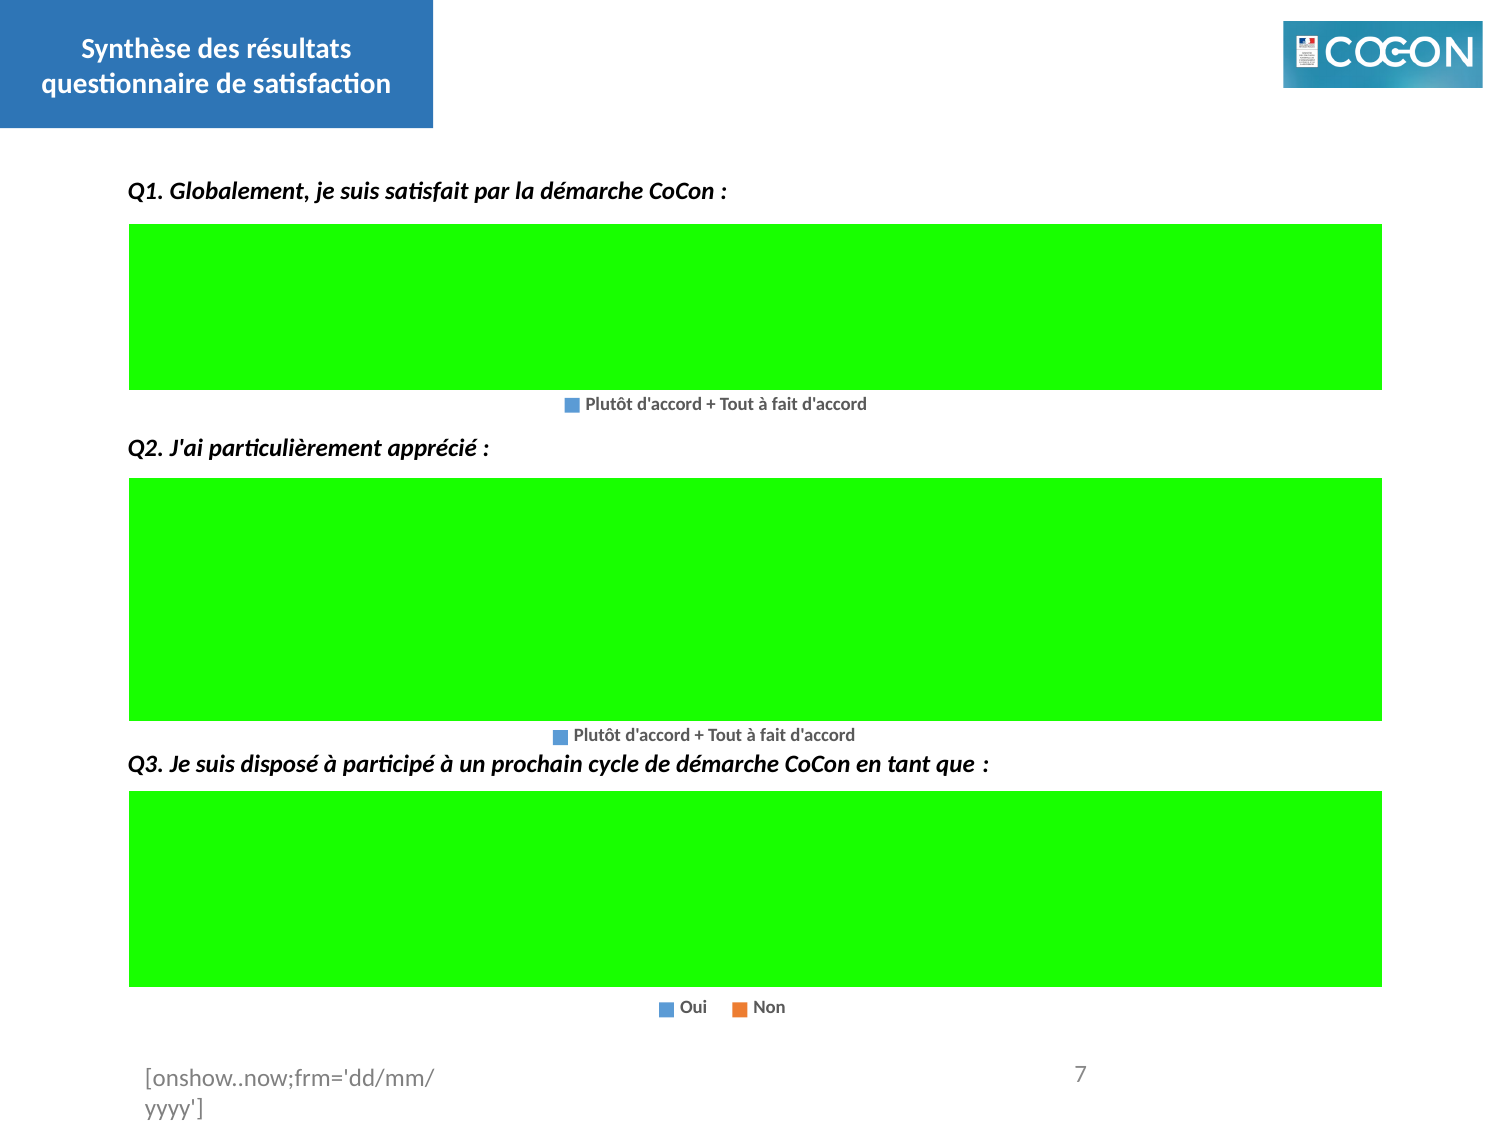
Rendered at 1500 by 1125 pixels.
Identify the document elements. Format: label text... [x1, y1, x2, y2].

picture [1283, 21, 1483, 88]
text_box [659, 1002, 674, 1018]
text_box Q3. Je suis disposé à participé à un prochain cycle de démarche CoCon en tant que : [112, 740, 1407, 819]
text_box [552, 730, 568, 740]
text_box <numéro> [1059, 1042, 1397, 1103]
text_box Q2. J'ai particulièrement apprécié : [112, 427, 1407, 507]
text_box Oui [679, 999, 716, 1030]
picture [129, 819, 1382, 987]
text_box Plutôt d'accord + Tout à fait d'accord [573, 727, 947, 740]
picture [129, 246, 1382, 390]
text_box Non [753, 999, 797, 1030]
text_box Synthèse des résultats questionnaire de satisfaction [0, 0, 434, 129]
text_box [732, 1002, 748, 1018]
picture [129, 507, 1382, 721]
list Q1. Globalement, je suis satisfait par la démarche CoCon : [112, 166, 1407, 246]
text_box Plutôt d'accord + Tout à fait d'accord [585, 396, 959, 427]
text_box [onshow..now;frm='dd/mm/yyyy'] [129, 1053, 468, 1114]
text_box [564, 397, 580, 413]
